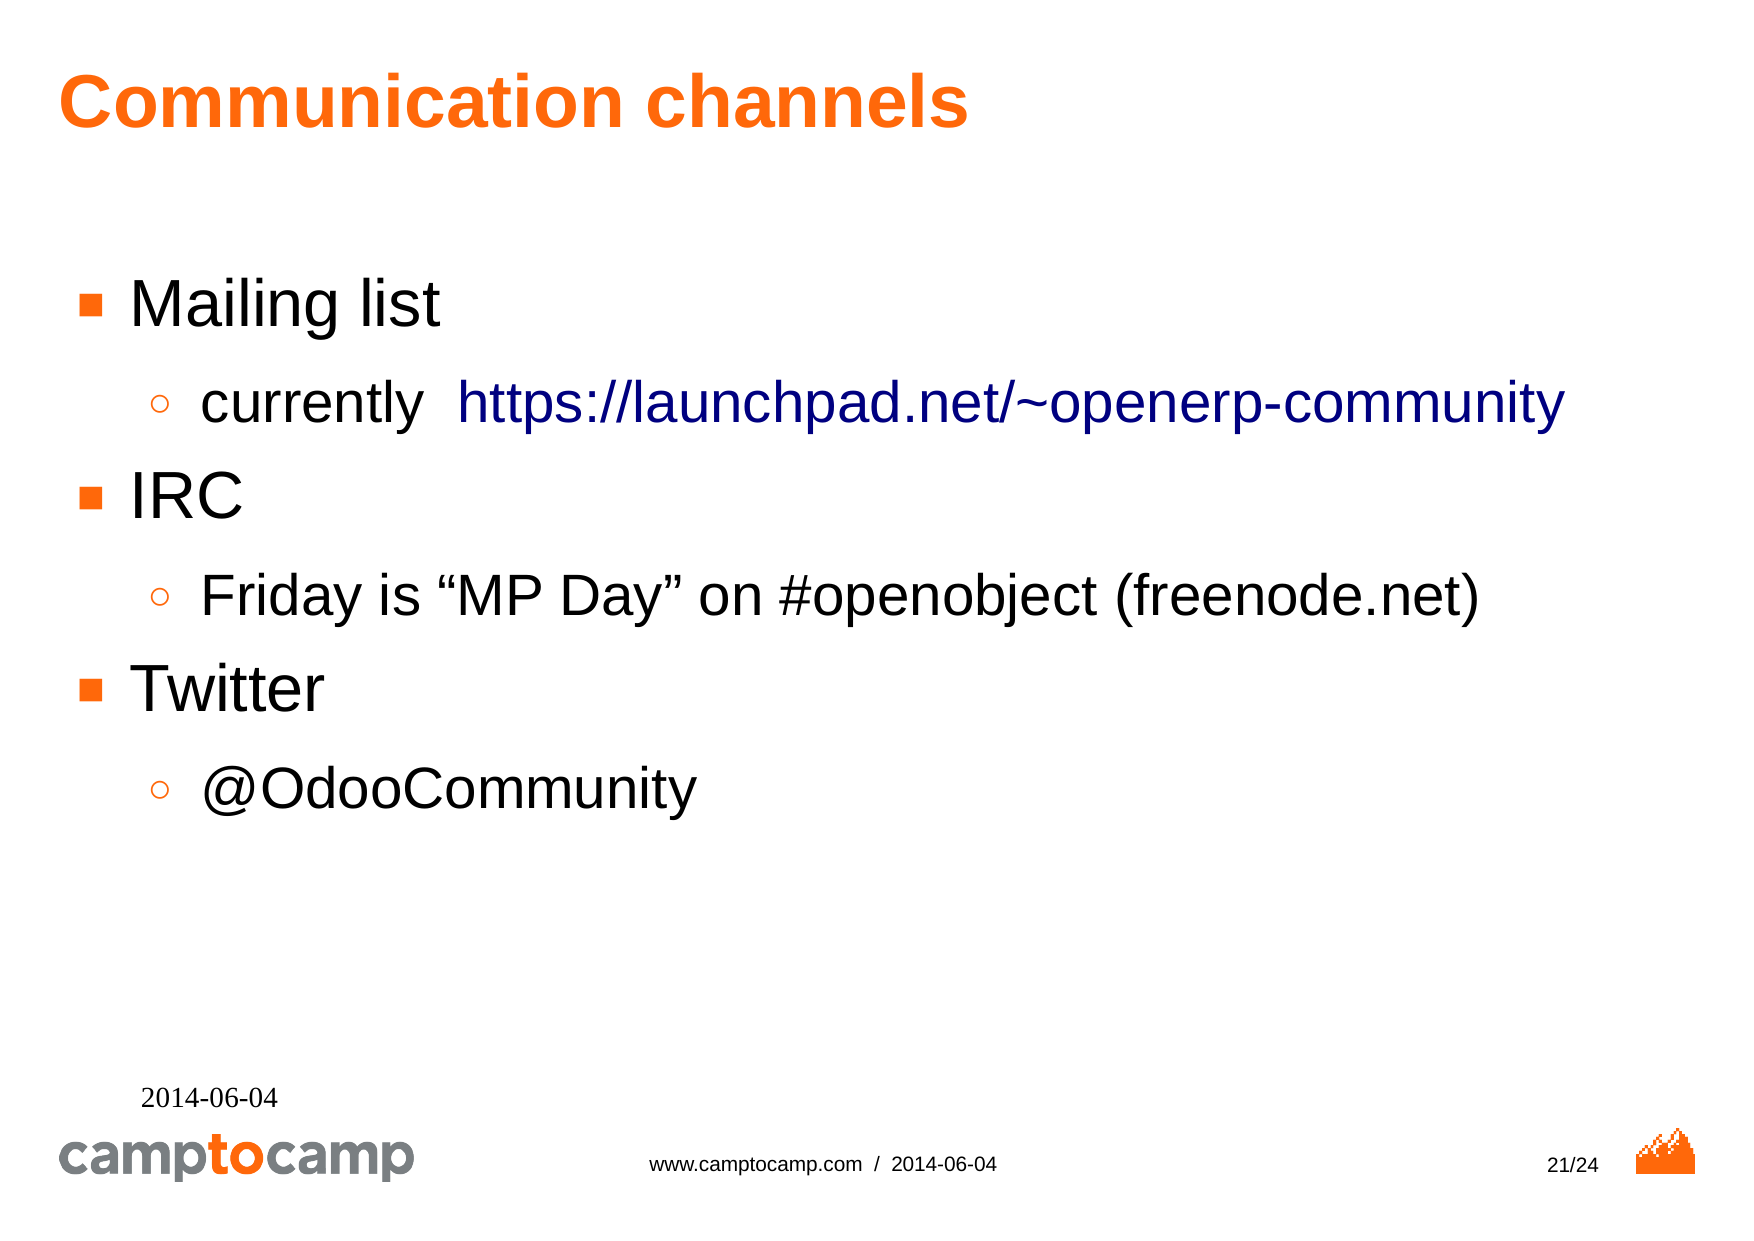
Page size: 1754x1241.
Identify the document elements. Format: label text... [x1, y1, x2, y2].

picture [59, 1134, 414, 1182]
title Communication channels [59, 59, 1695, 247]
list Mailing list currently https://launchpad.net/~openerp-community IRC Friday is “MP Day” on #openobject (freenode.net) Twitter @OdooCommunity [59, 265, 1696, 917]
picture [1636, 1128, 1695, 1174]
